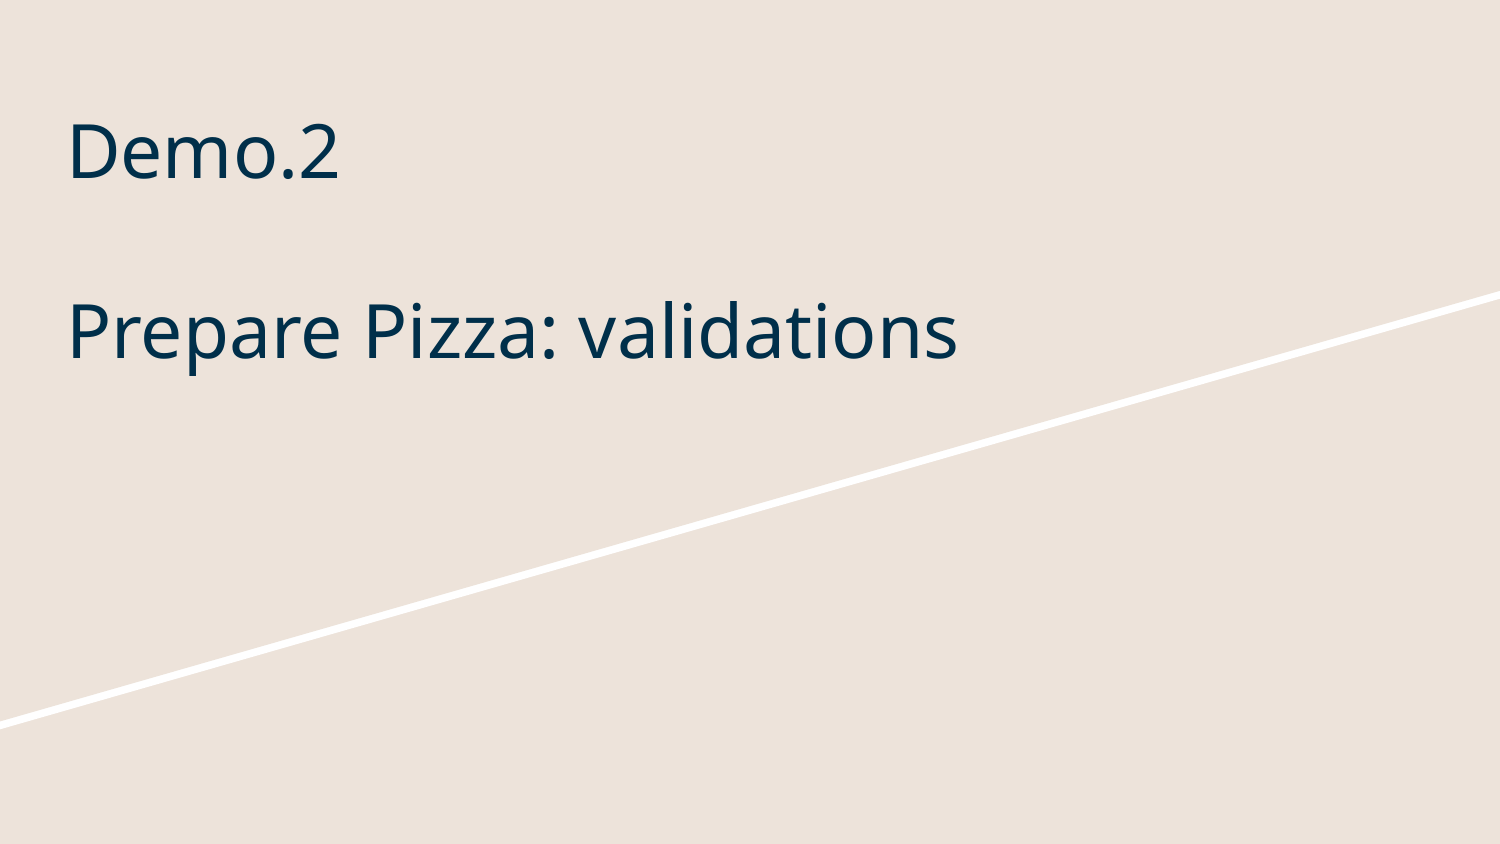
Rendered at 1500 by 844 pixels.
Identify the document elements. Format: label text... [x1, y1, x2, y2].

title Demo.2 Prepare Pizza: validations [51, 88, 1449, 477]
